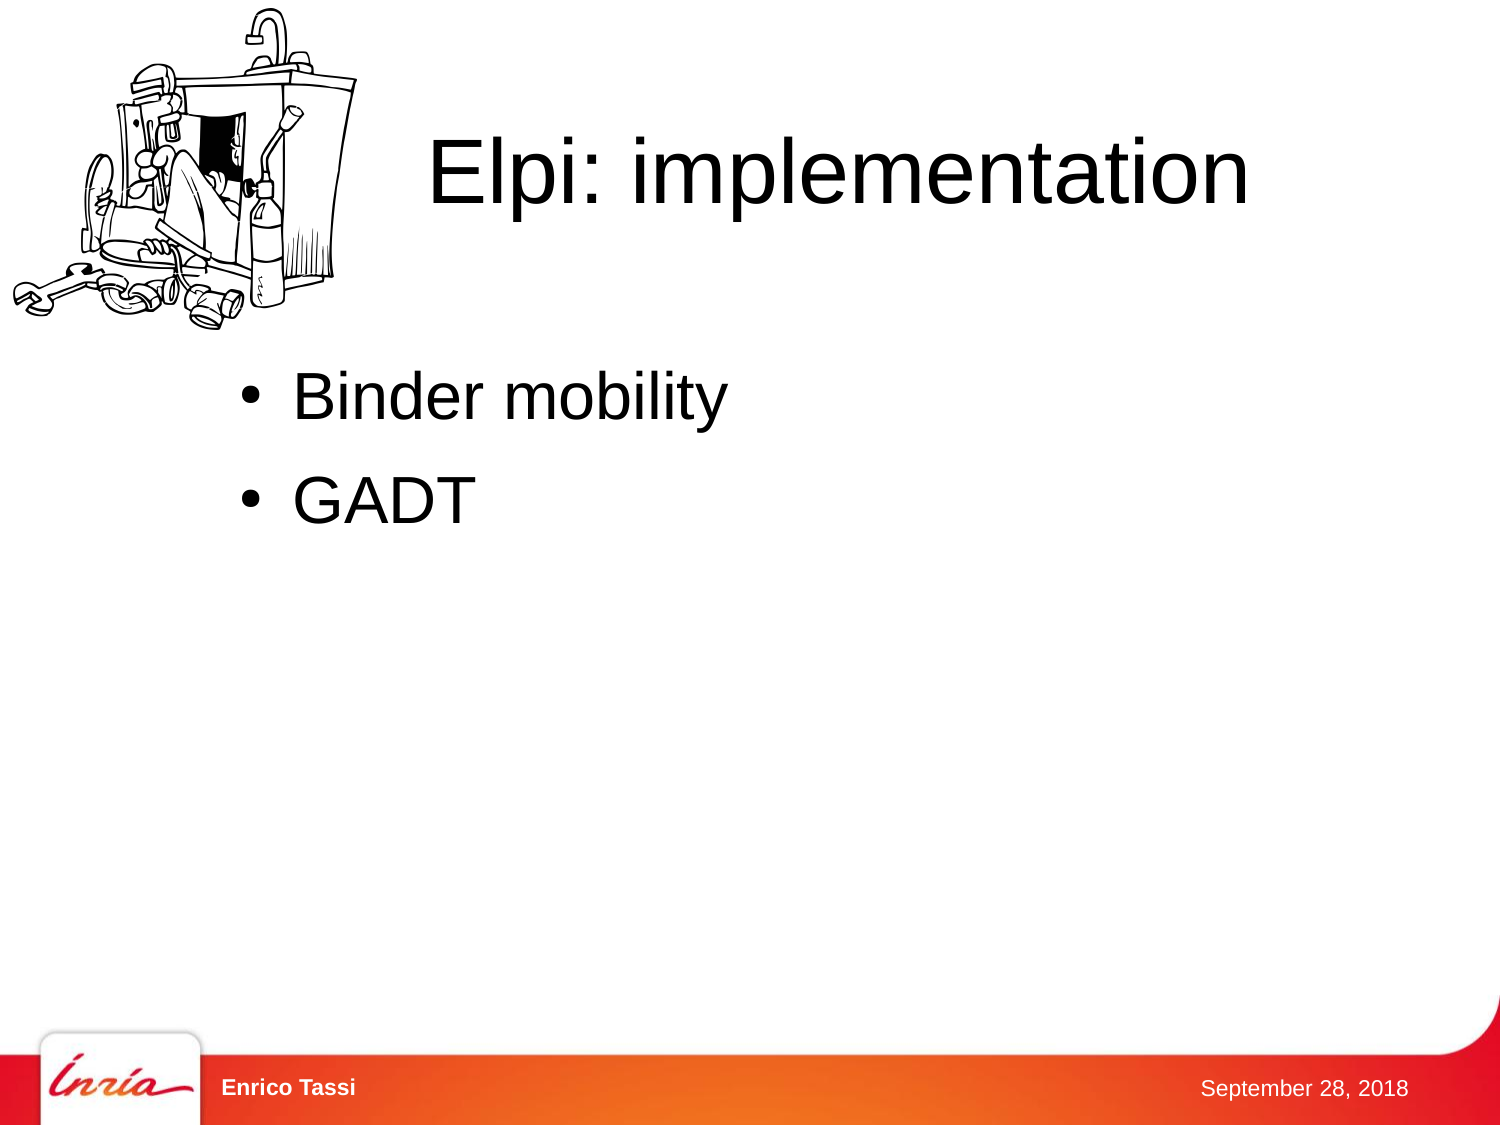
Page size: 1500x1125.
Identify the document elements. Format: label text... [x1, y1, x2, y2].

list Binder mobility GADT [221, 358, 1459, 1049]
picture [0, 947, 1500, 1125]
title Elpi: implementation [357, 77, 1459, 266]
picture [13, 8, 357, 330]
